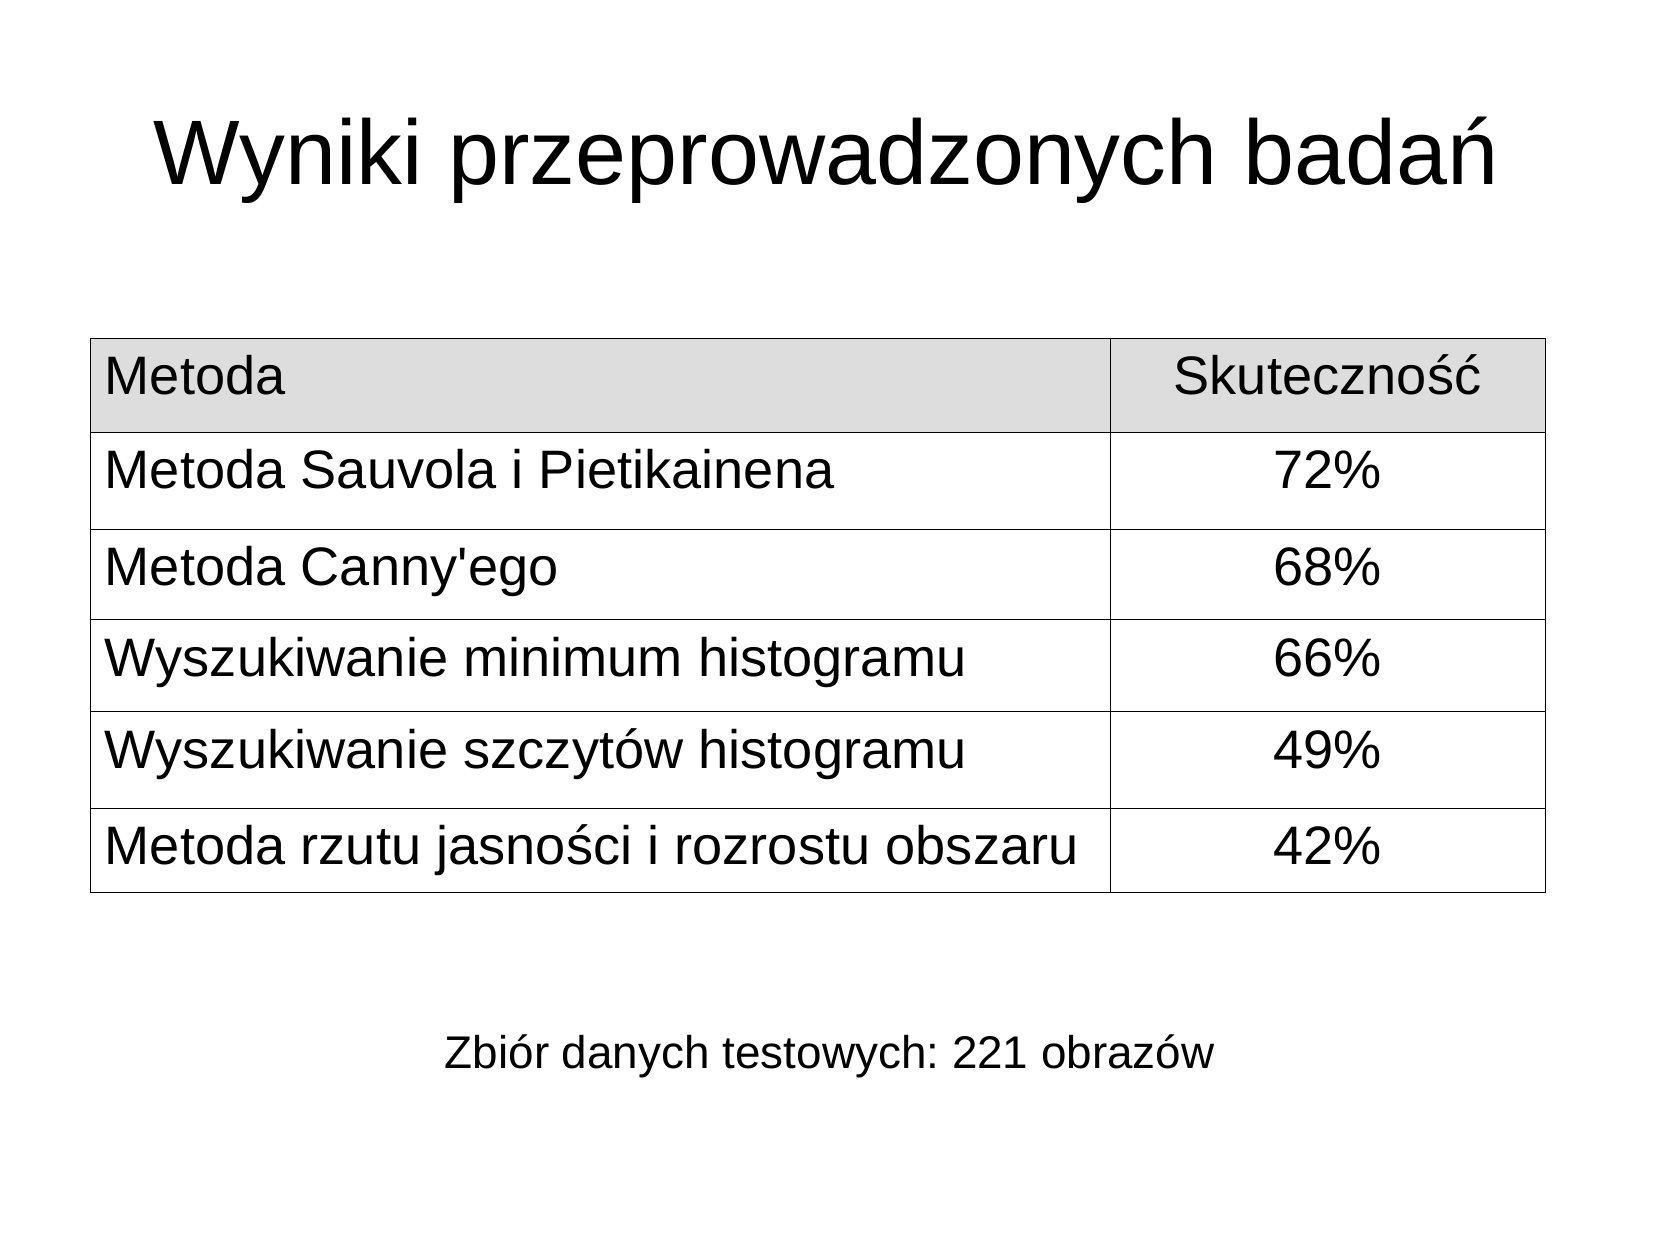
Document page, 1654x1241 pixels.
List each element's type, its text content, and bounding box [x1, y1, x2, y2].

table_cell 66% [1111, 620, 1545, 711]
table_cell 68% [1111, 530, 1545, 619]
title Wyniki przeprowadzonych badań [82, 49, 1571, 257]
table_cell 49% [1111, 712, 1545, 808]
table_cell Wyszukiwanie szczytów histogramu [91, 712, 1110, 808]
text_box Zbiór danych testowych: 221 obrazów [430, 1020, 1231, 1087]
table_cell Metoda Canny'ego [91, 530, 1110, 619]
table_cell Metoda Sauvola i Pietikainena [91, 433, 1110, 529]
table_cell 42% [1111, 809, 1545, 892]
table_cell Wyszukiwanie minimum histogramu [91, 620, 1110, 711]
table_cell 72% [1111, 433, 1545, 529]
table_header Skuteczność [1111, 339, 1545, 432]
table_header Metoda [91, 339, 1110, 432]
table_cell Metoda rzutu jasności i rozrostu obszaru [91, 809, 1110, 892]
